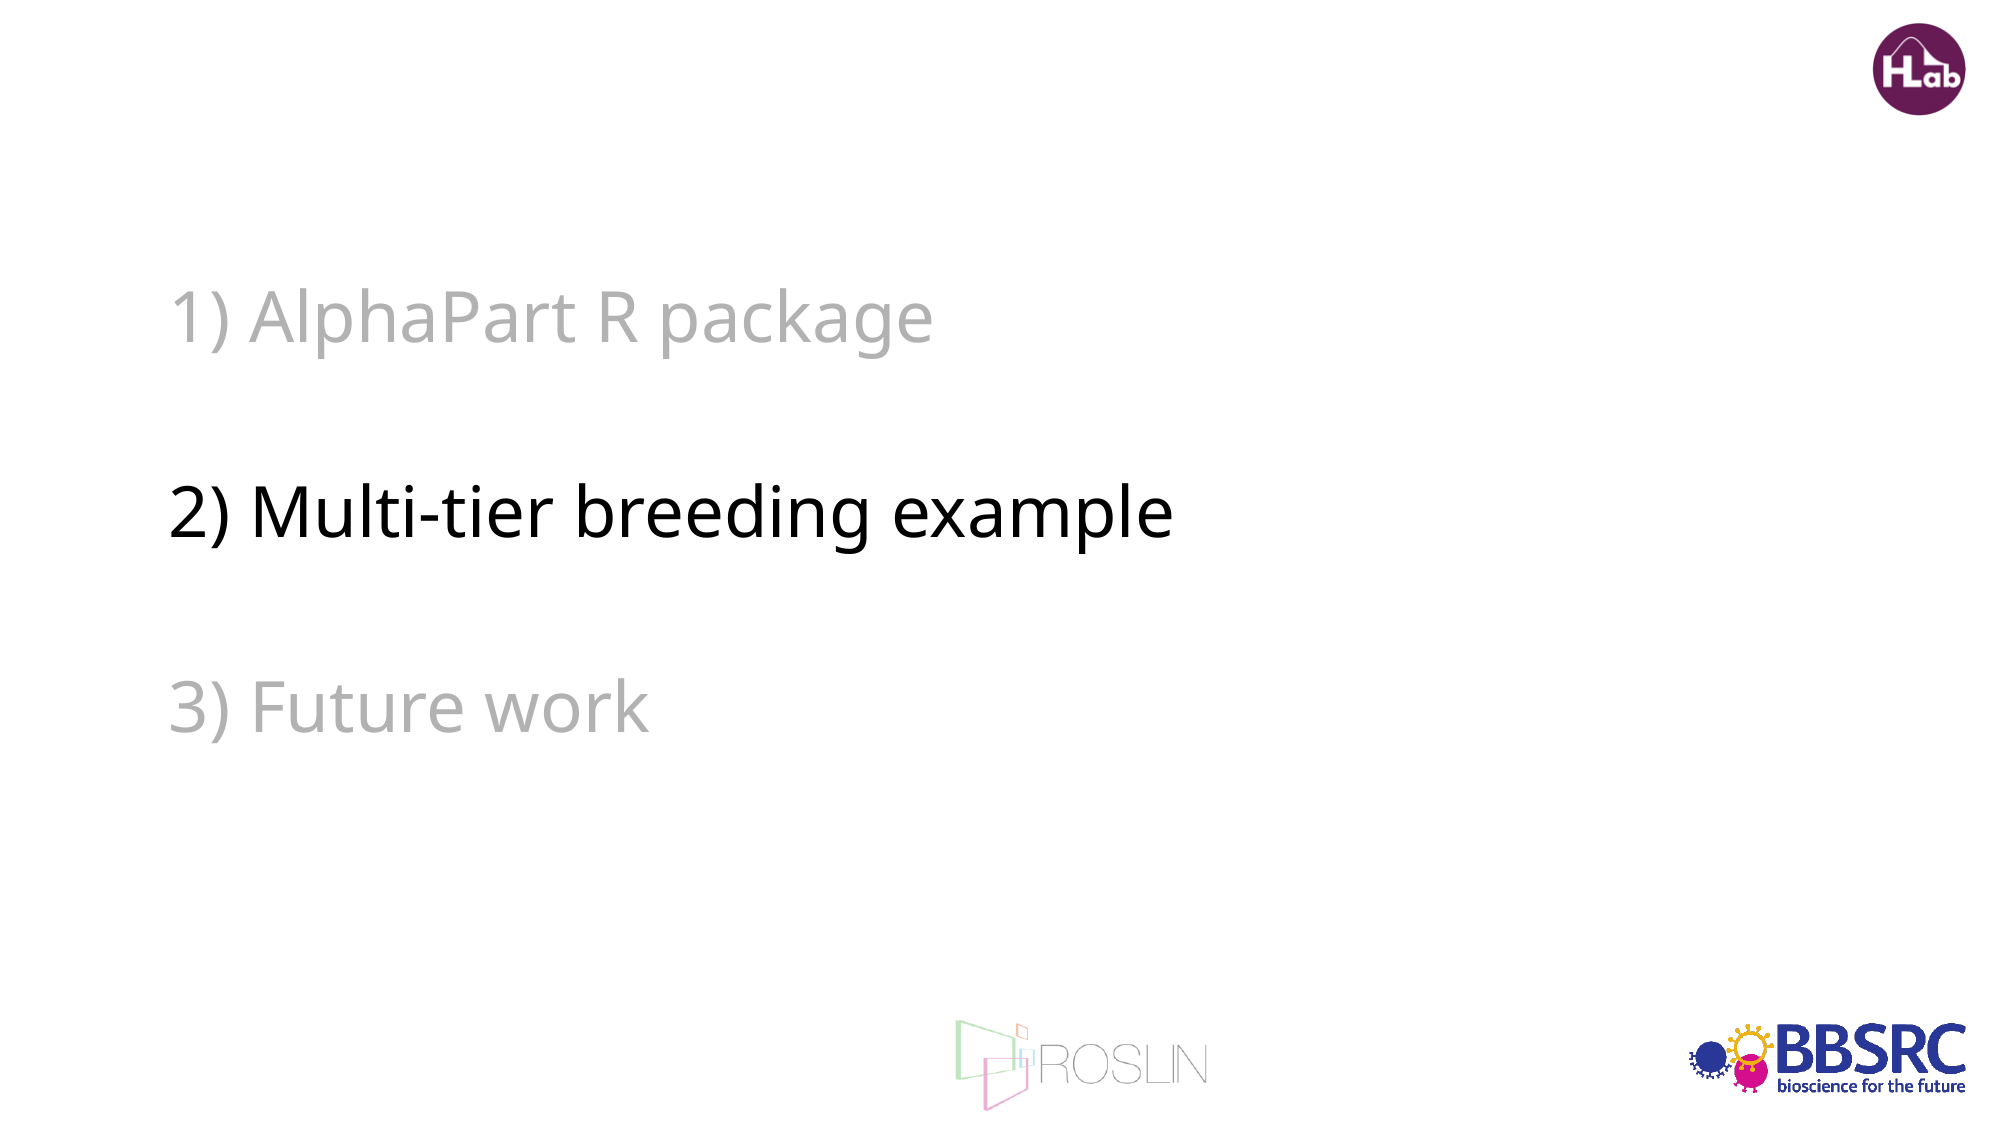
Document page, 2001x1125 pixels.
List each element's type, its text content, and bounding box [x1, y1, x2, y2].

picture [1687, 1020, 1966, 1099]
picture [1872, 21, 1966, 116]
picture [948, 985, 1220, 1125]
text_box 1) AlphaPart R package 2) Multi-tier breeding example 3) Future work [83, 176, 1966, 975]
